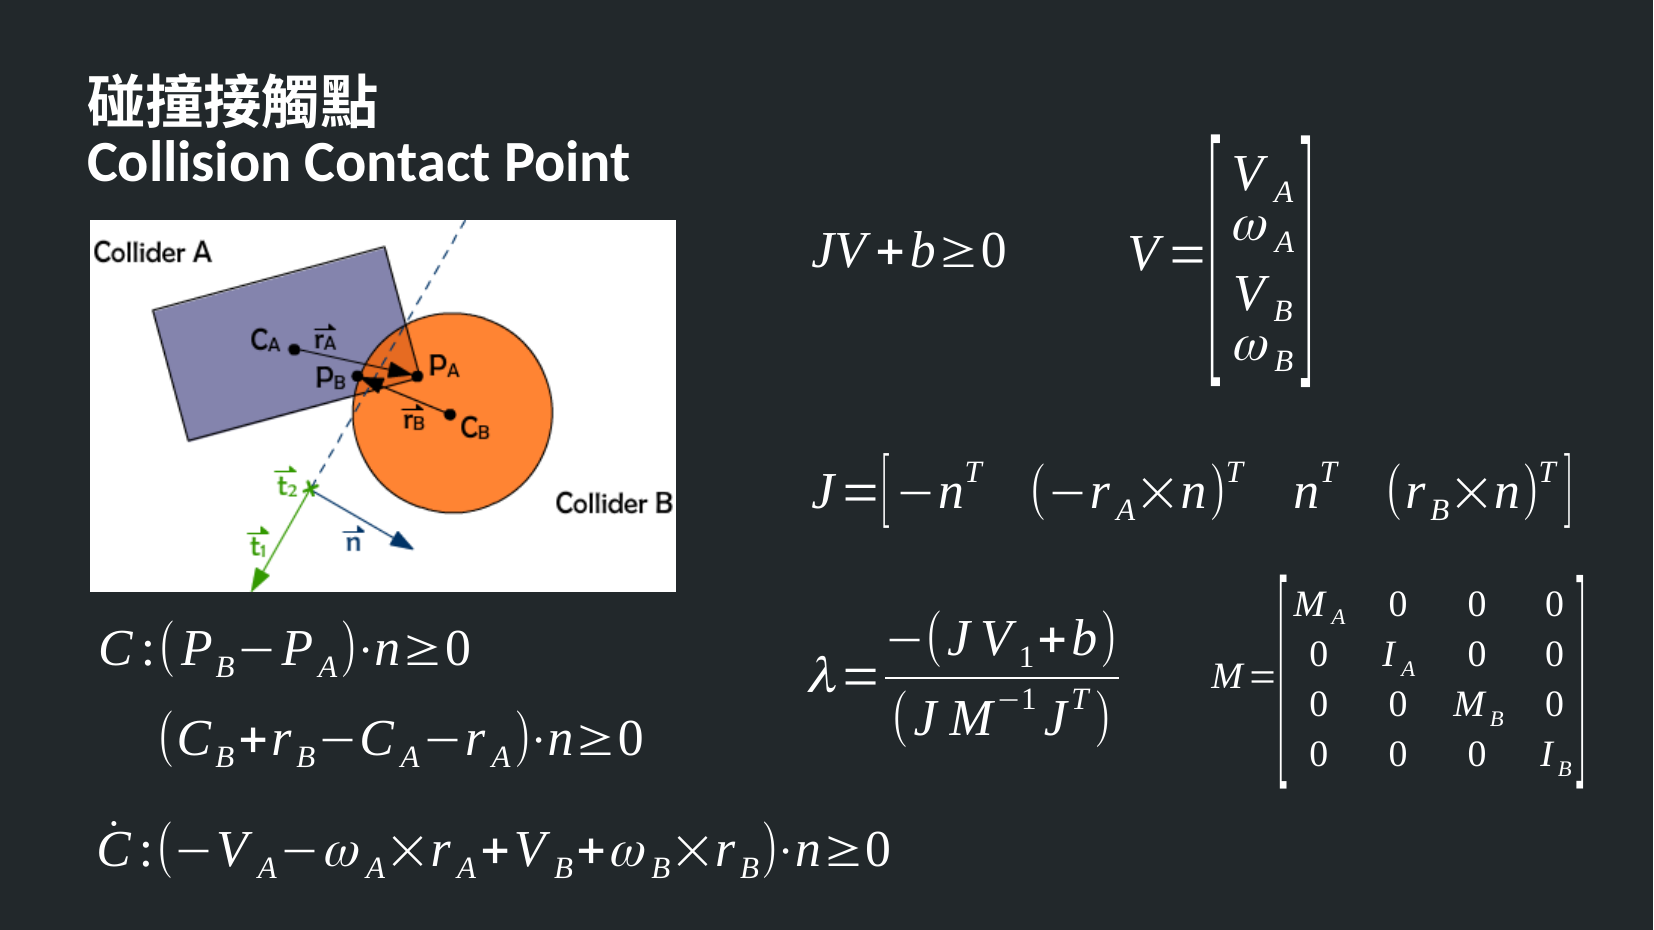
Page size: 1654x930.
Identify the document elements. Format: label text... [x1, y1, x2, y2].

text_box 碰撞接觸點 Collision Contact Point [72, 72, 658, 221]
chart [798, 607, 1128, 751]
chart [90, 818, 898, 886]
chart [150, 707, 651, 775]
chart [1121, 132, 1326, 391]
chart [1203, 573, 1592, 791]
chart [803, 451, 1582, 531]
chart [91, 618, 478, 685]
chart [803, 220, 1013, 279]
picture [90, 220, 676, 592]
